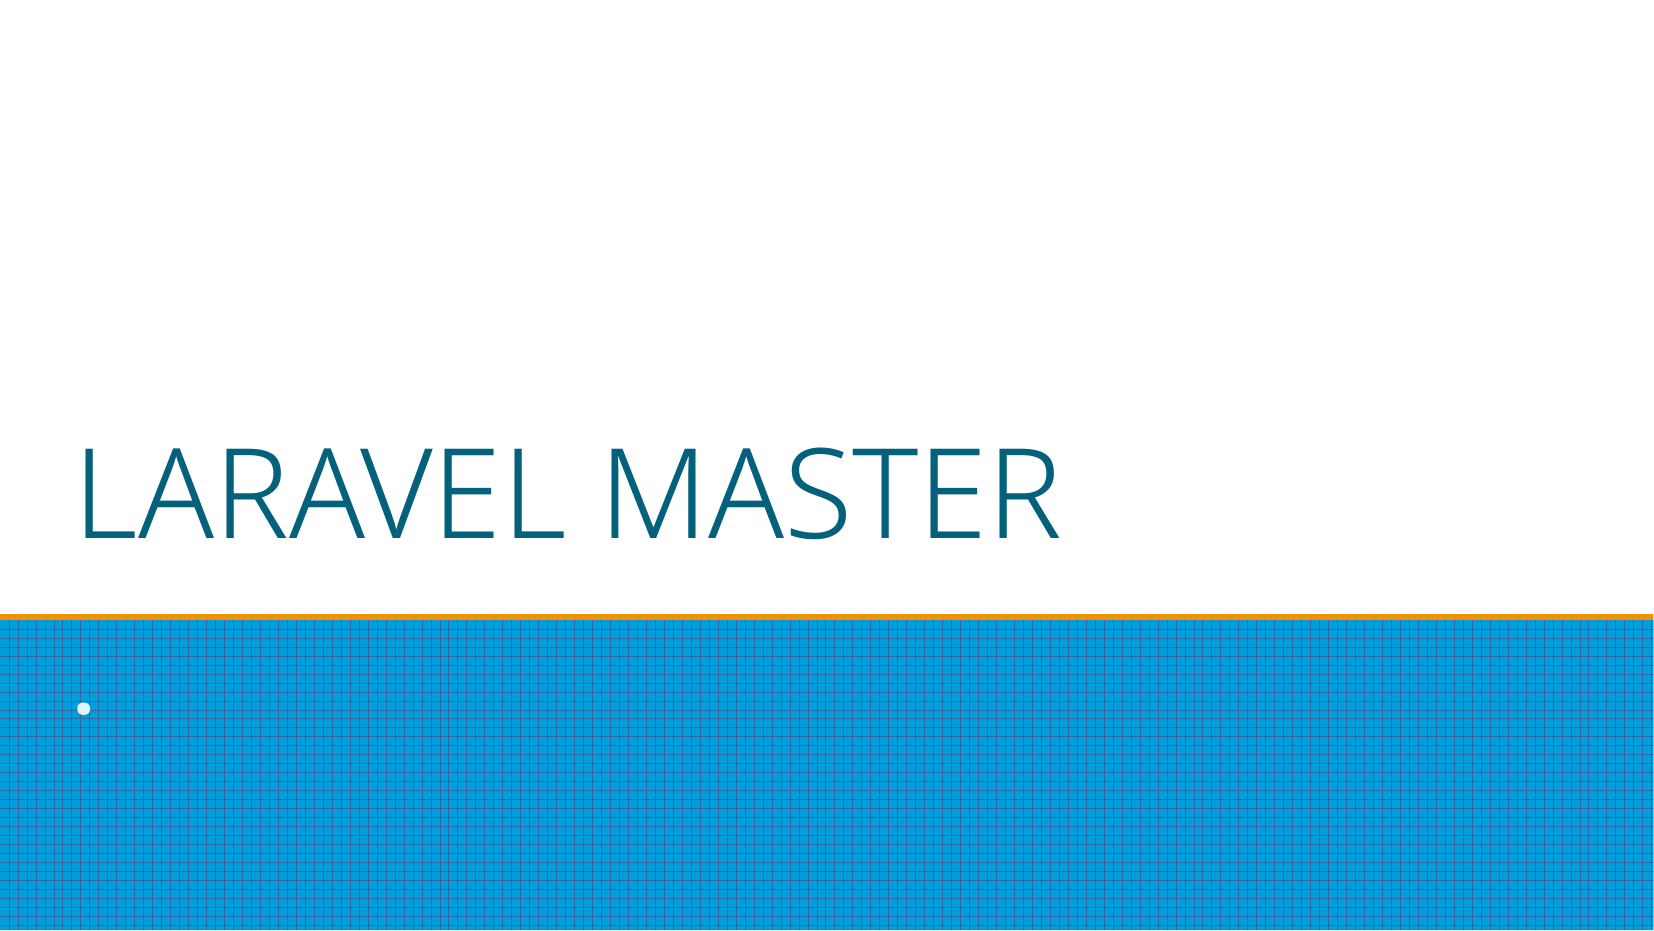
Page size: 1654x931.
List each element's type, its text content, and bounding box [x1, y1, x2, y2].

title LARAVEL MASTER [73, 44, 1551, 576]
subtitle . [73, 634, 1551, 827]
